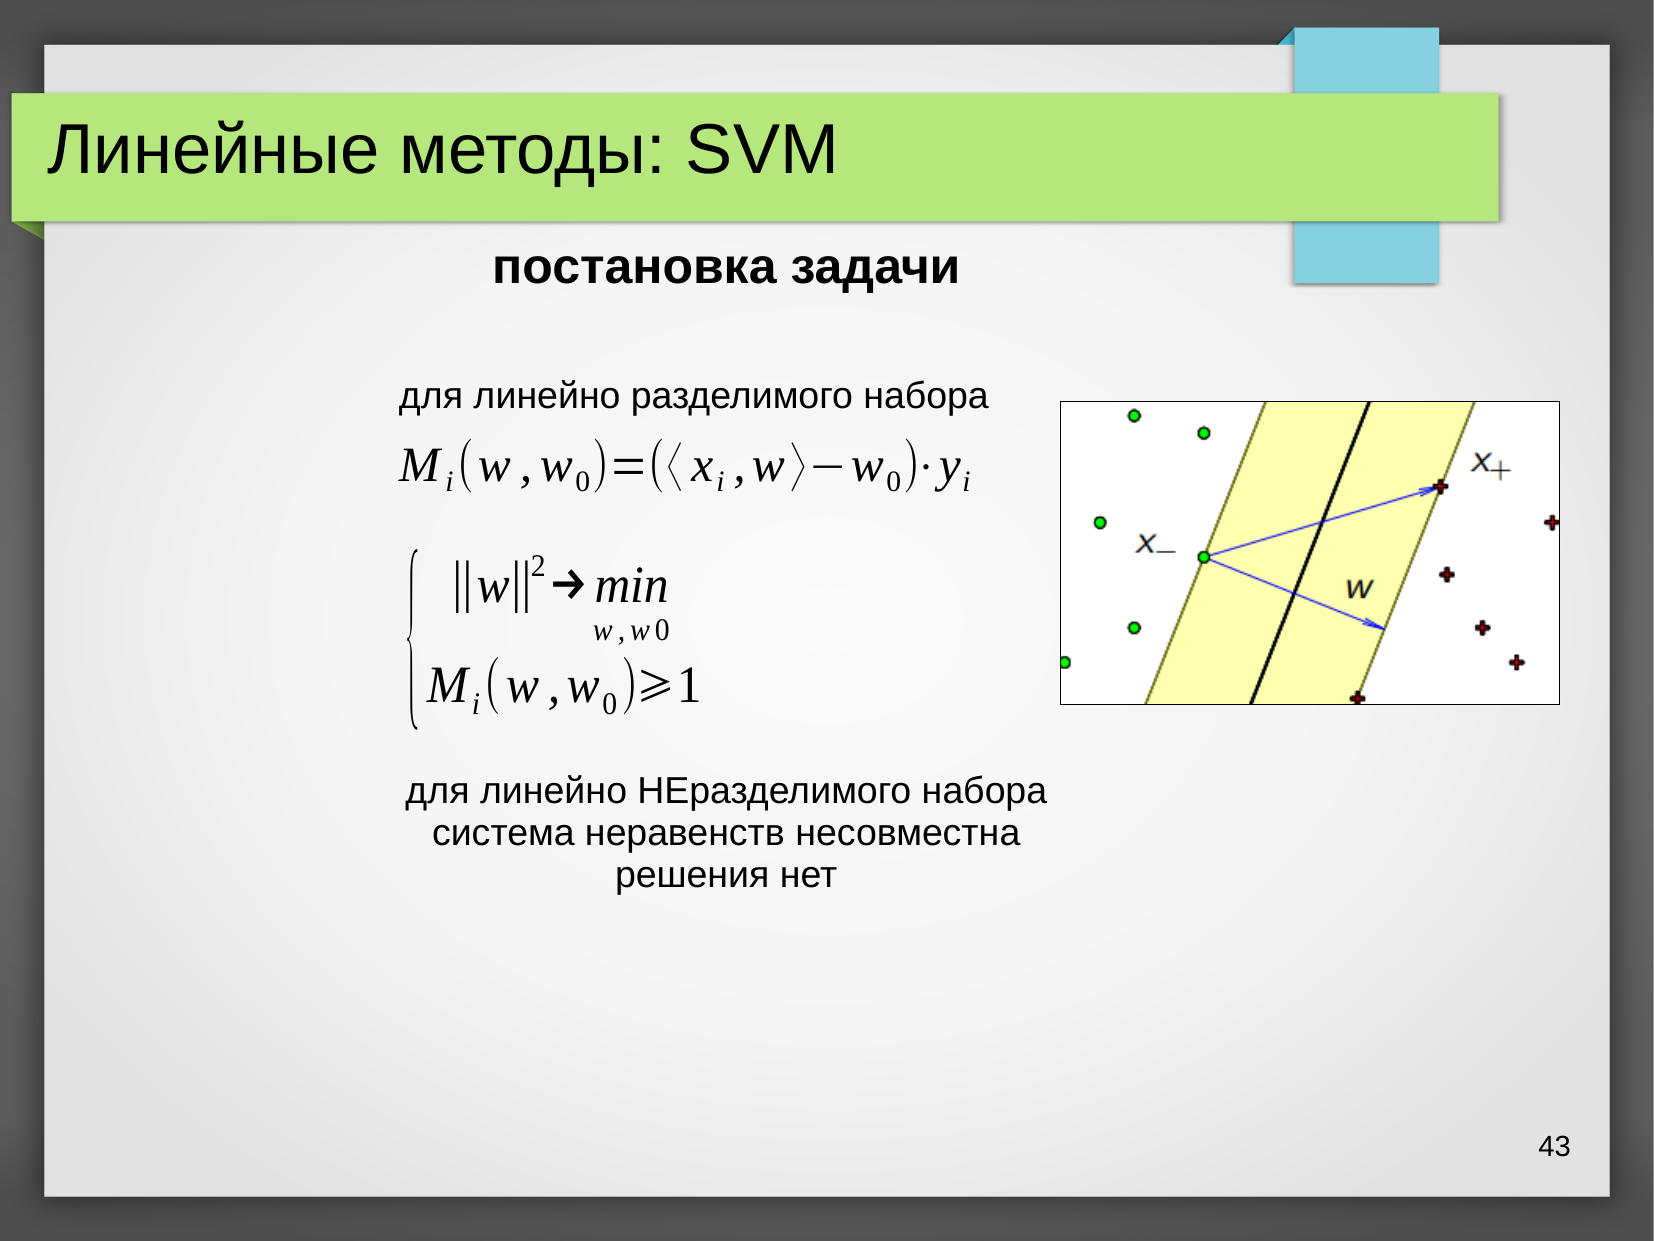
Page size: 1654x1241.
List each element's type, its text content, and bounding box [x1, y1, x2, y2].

text_box для линейно разделимого набора [398, 366, 1025, 426]
text_box для линейно НЕразделимого набора система неравенств несовместна решения нет [389, 776, 1063, 890]
chart [398, 546, 711, 733]
picture [0, 0, 1654, 1241]
text_box постановка задачи [413, 236, 1040, 296]
title Линейные методы: SVM [47, 109, 1501, 189]
chart [389, 437, 978, 502]
